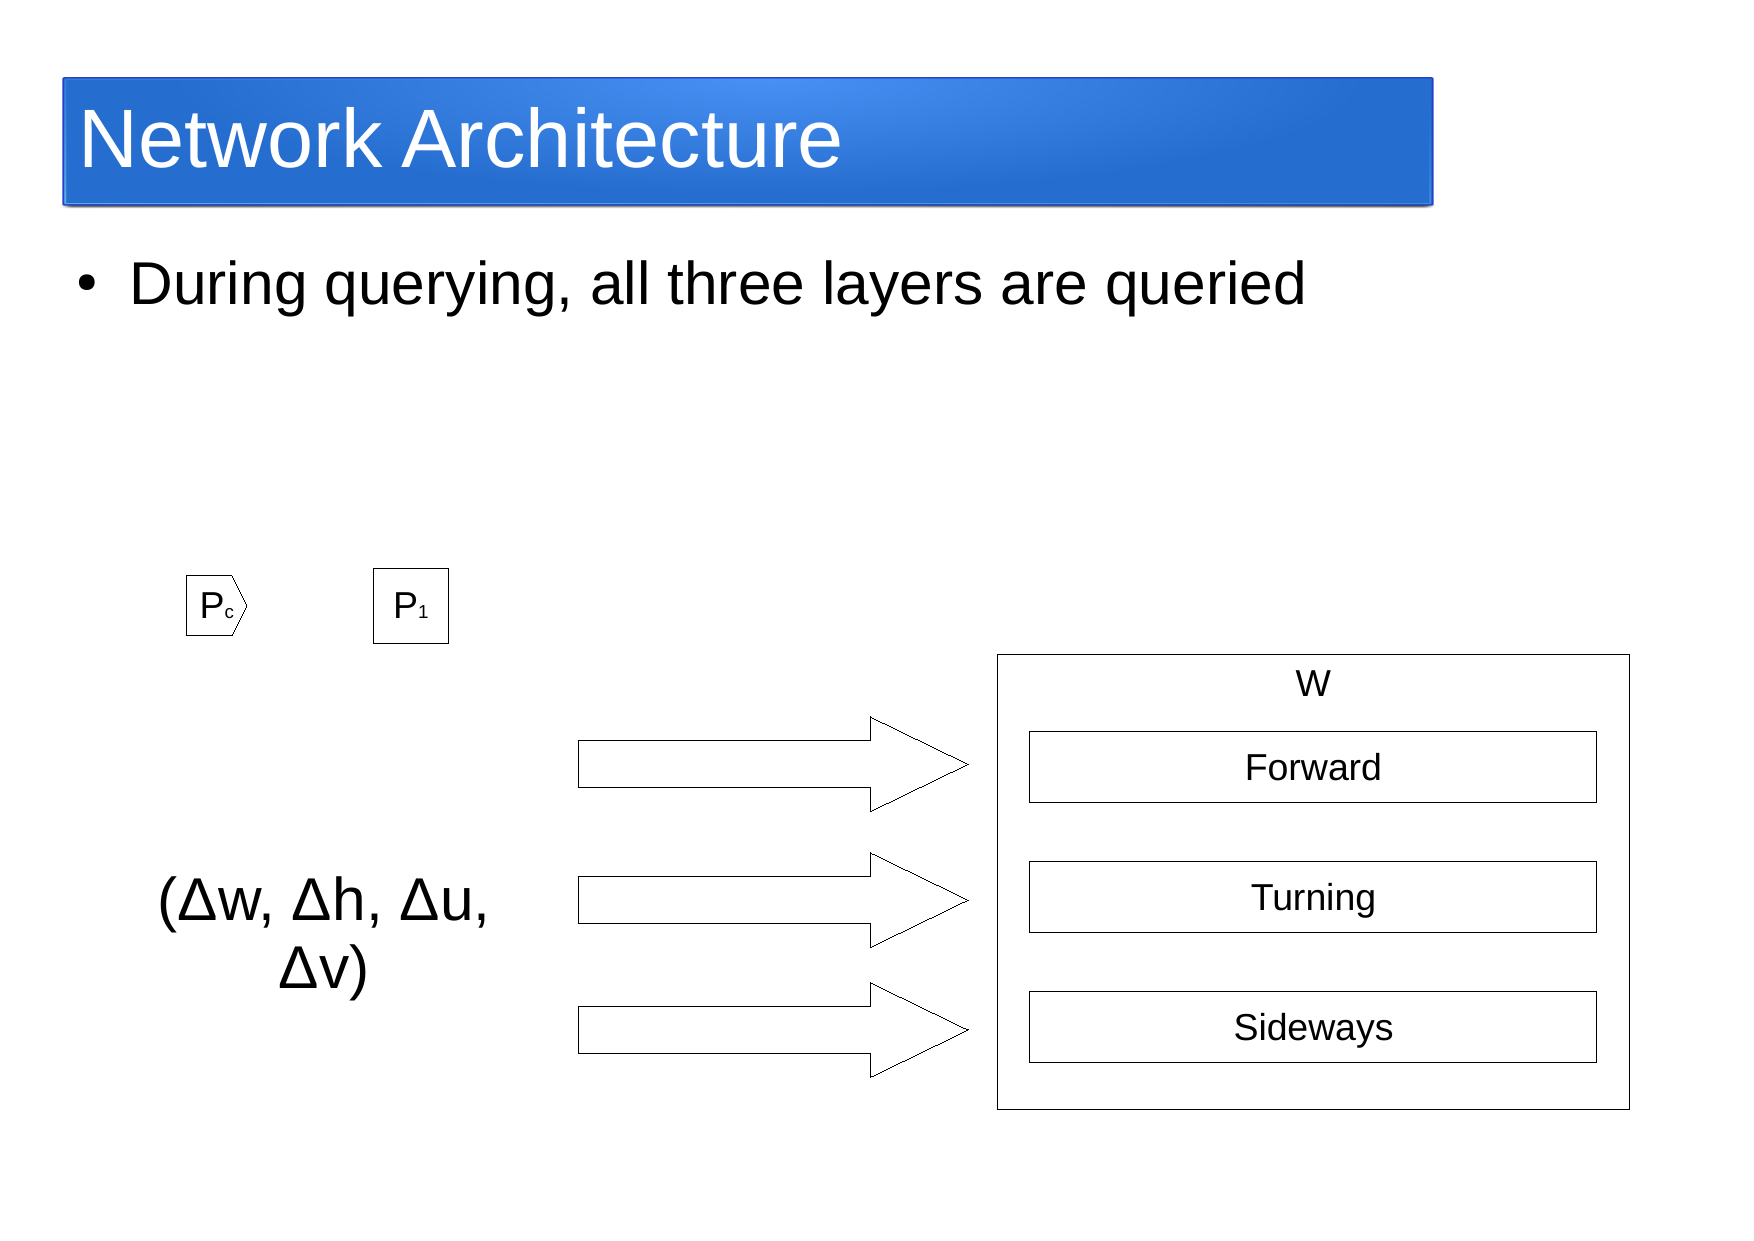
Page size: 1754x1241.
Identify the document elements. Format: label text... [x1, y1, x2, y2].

picture [58, 77, 1439, 209]
text_box Turning [1029, 861, 1597, 933]
text_box W [997, 654, 1630, 1110]
text_box Forward [1029, 731, 1597, 803]
text_box Pc [186, 575, 247, 636]
text_box (Δw, Δh, Δu, Δv) [93, 858, 555, 951]
list During querying, all three layers are queried [58, 249, 1696, 342]
text_box P1 [373, 568, 449, 644]
title Network Architecture [78, 80, 1429, 198]
text_box [578, 982, 969, 1078]
text_box Sideways [1029, 991, 1597, 1063]
